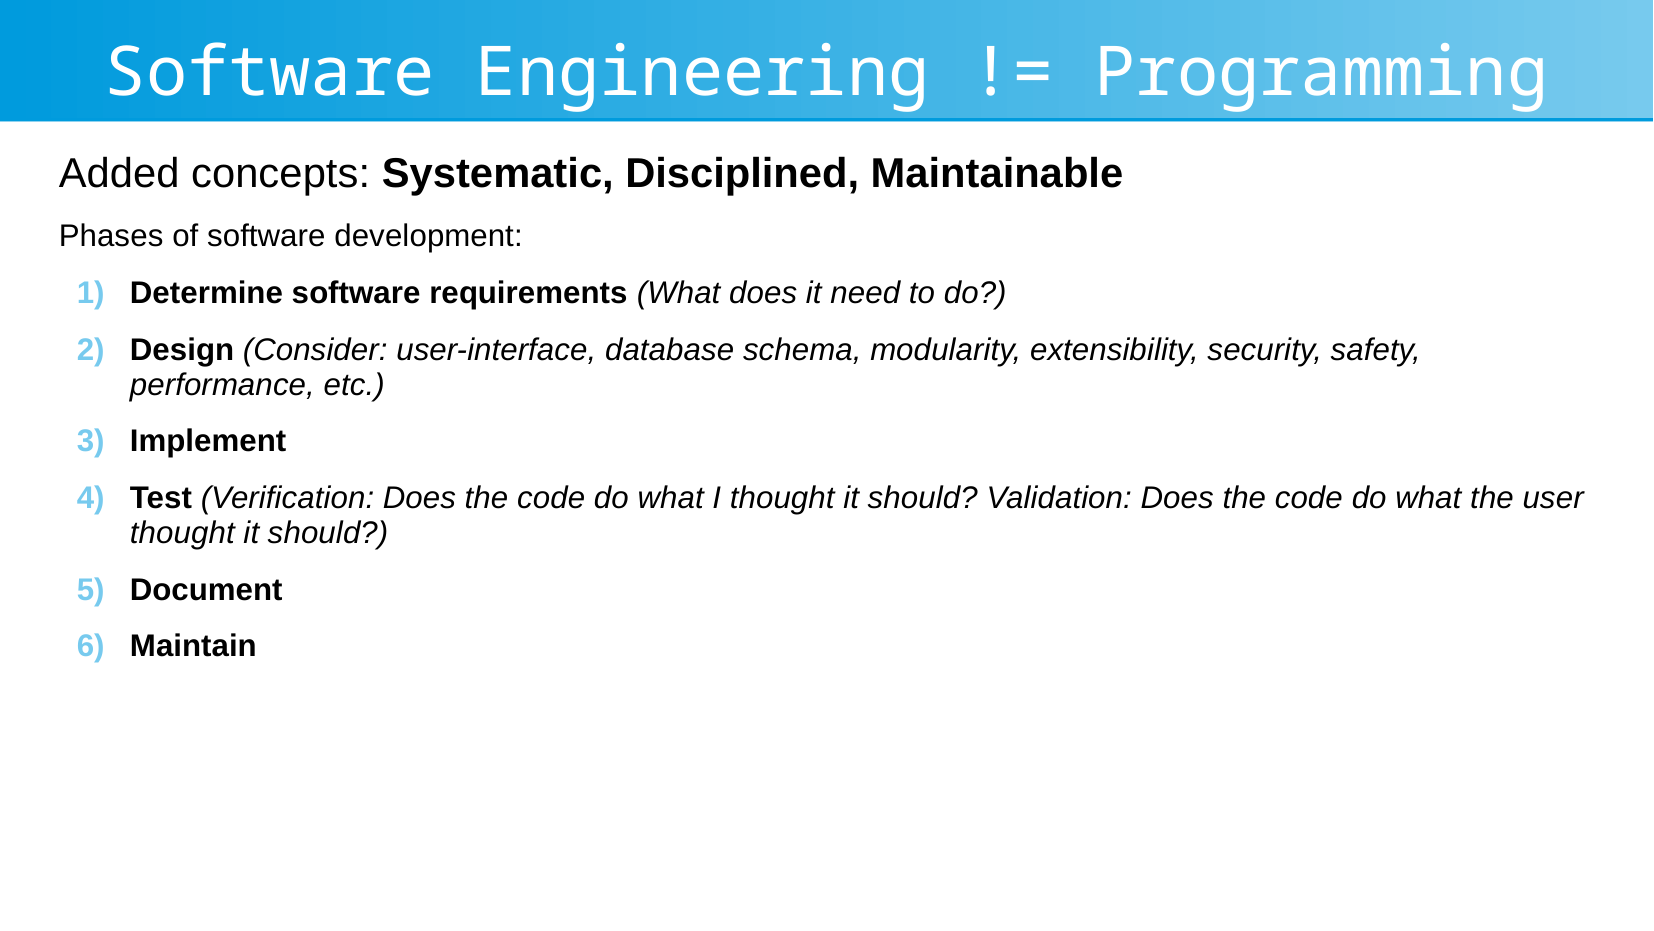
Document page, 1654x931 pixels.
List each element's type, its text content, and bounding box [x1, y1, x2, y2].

list Added concepts: Systematic, Disciplined, Maintainable Phases of software development: Determine software requirements (What does it need to do?) Design (Consider: user-interface, database schema, modularity, extensibility, security, safety, performance, etc.) Implement Test (Verification: Does the code do what I thought it should? Validation: Does the code do what the user thought it should?) Document Maintain [59, 150, 1595, 798]
title Software Engineering != Programming [59, 28, 1595, 109]
